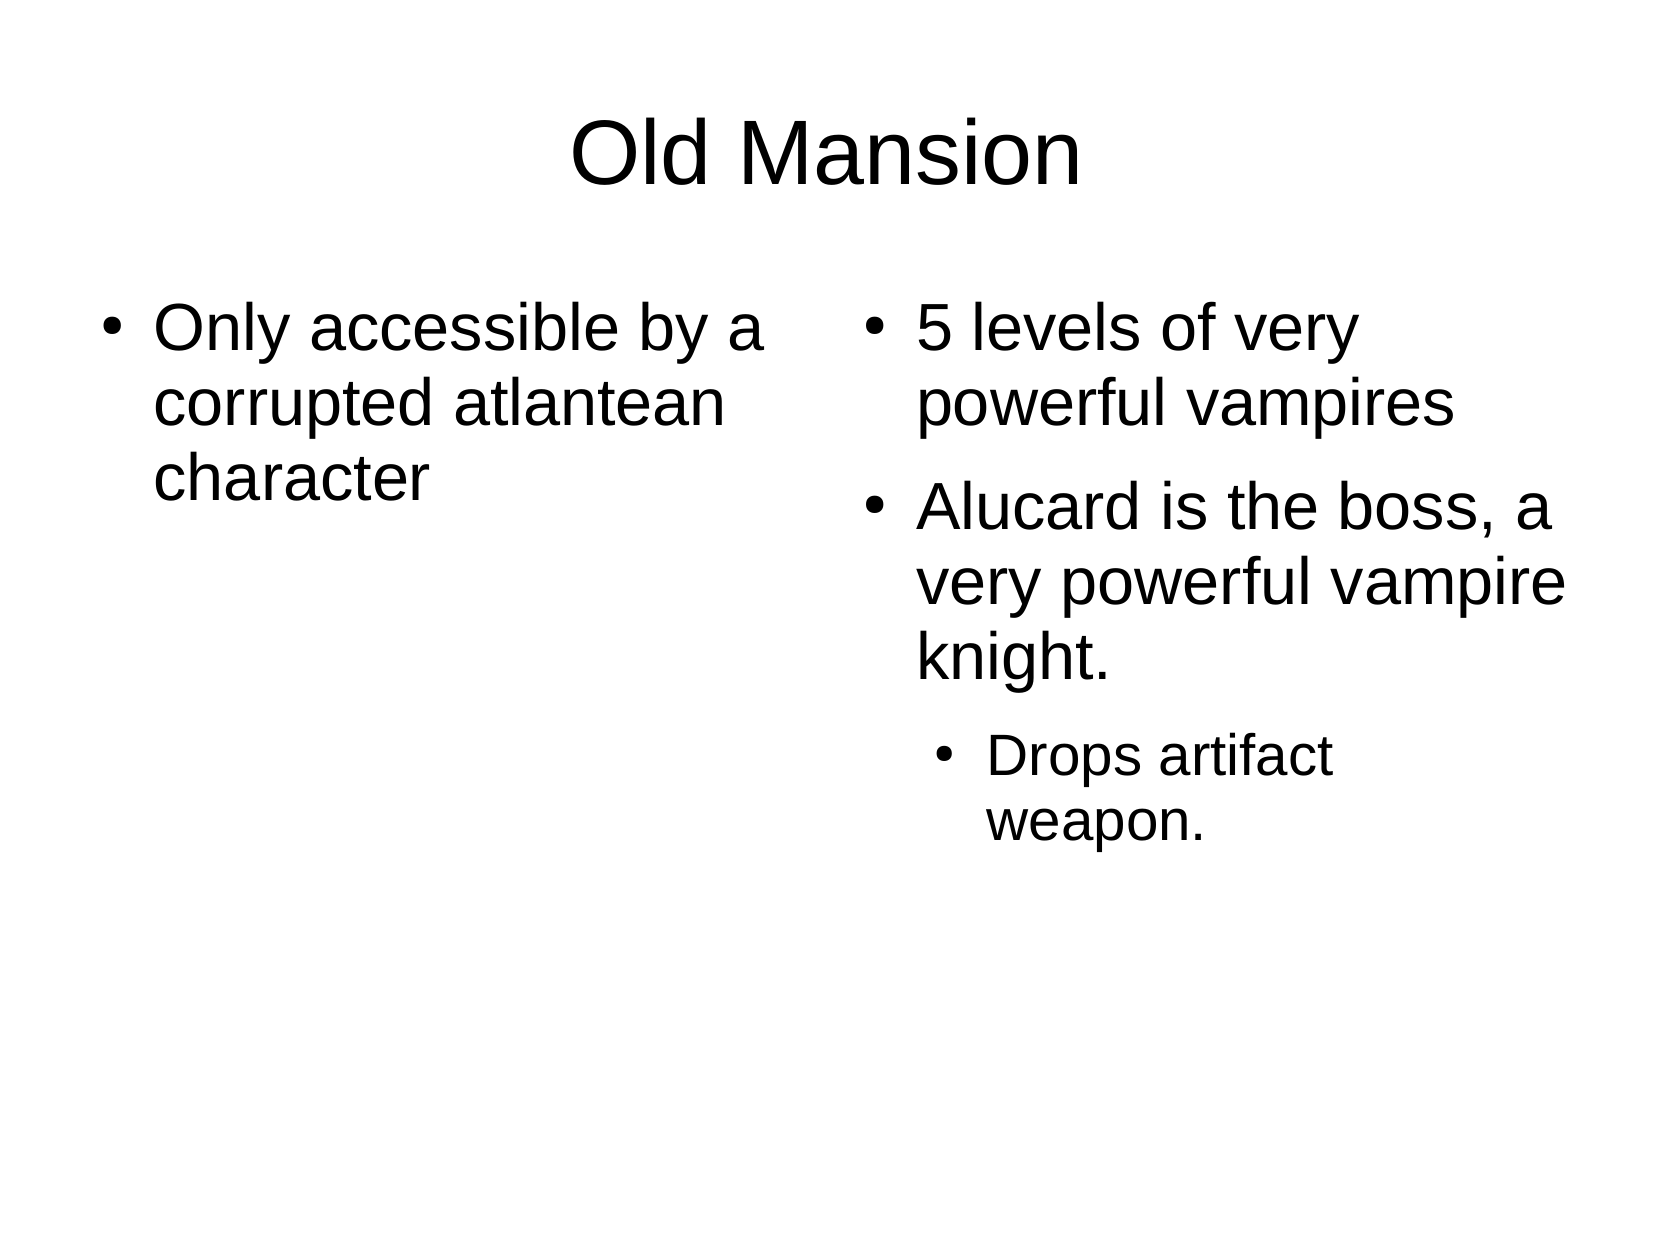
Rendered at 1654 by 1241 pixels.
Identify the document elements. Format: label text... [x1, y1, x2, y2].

title Old Mansion [82, 56, 1571, 250]
list Only accessible by a corrupted atlantean character [82, 290, 809, 1109]
list 5 levels of very powerful vampires Alucard is the boss, a very powerful vampire knight. Drops artifact weapon. [845, 290, 1572, 1109]
